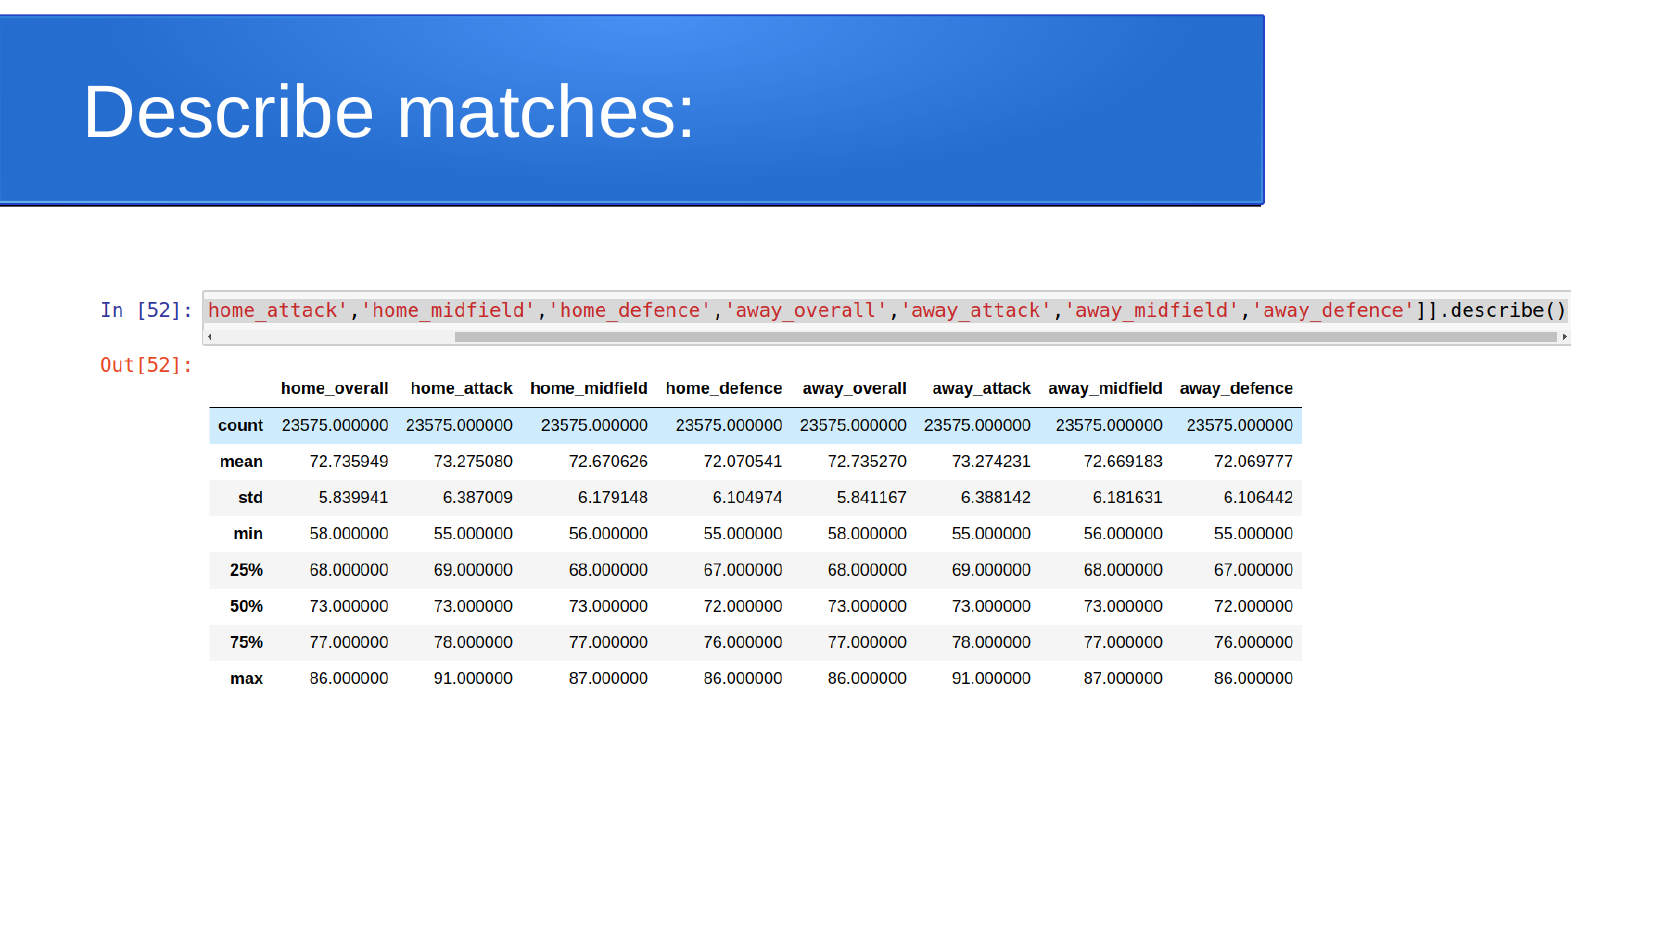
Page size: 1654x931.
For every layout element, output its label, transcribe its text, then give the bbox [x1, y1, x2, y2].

picture [82, 284, 1571, 704]
title Describe matches: [82, 35, 1235, 189]
